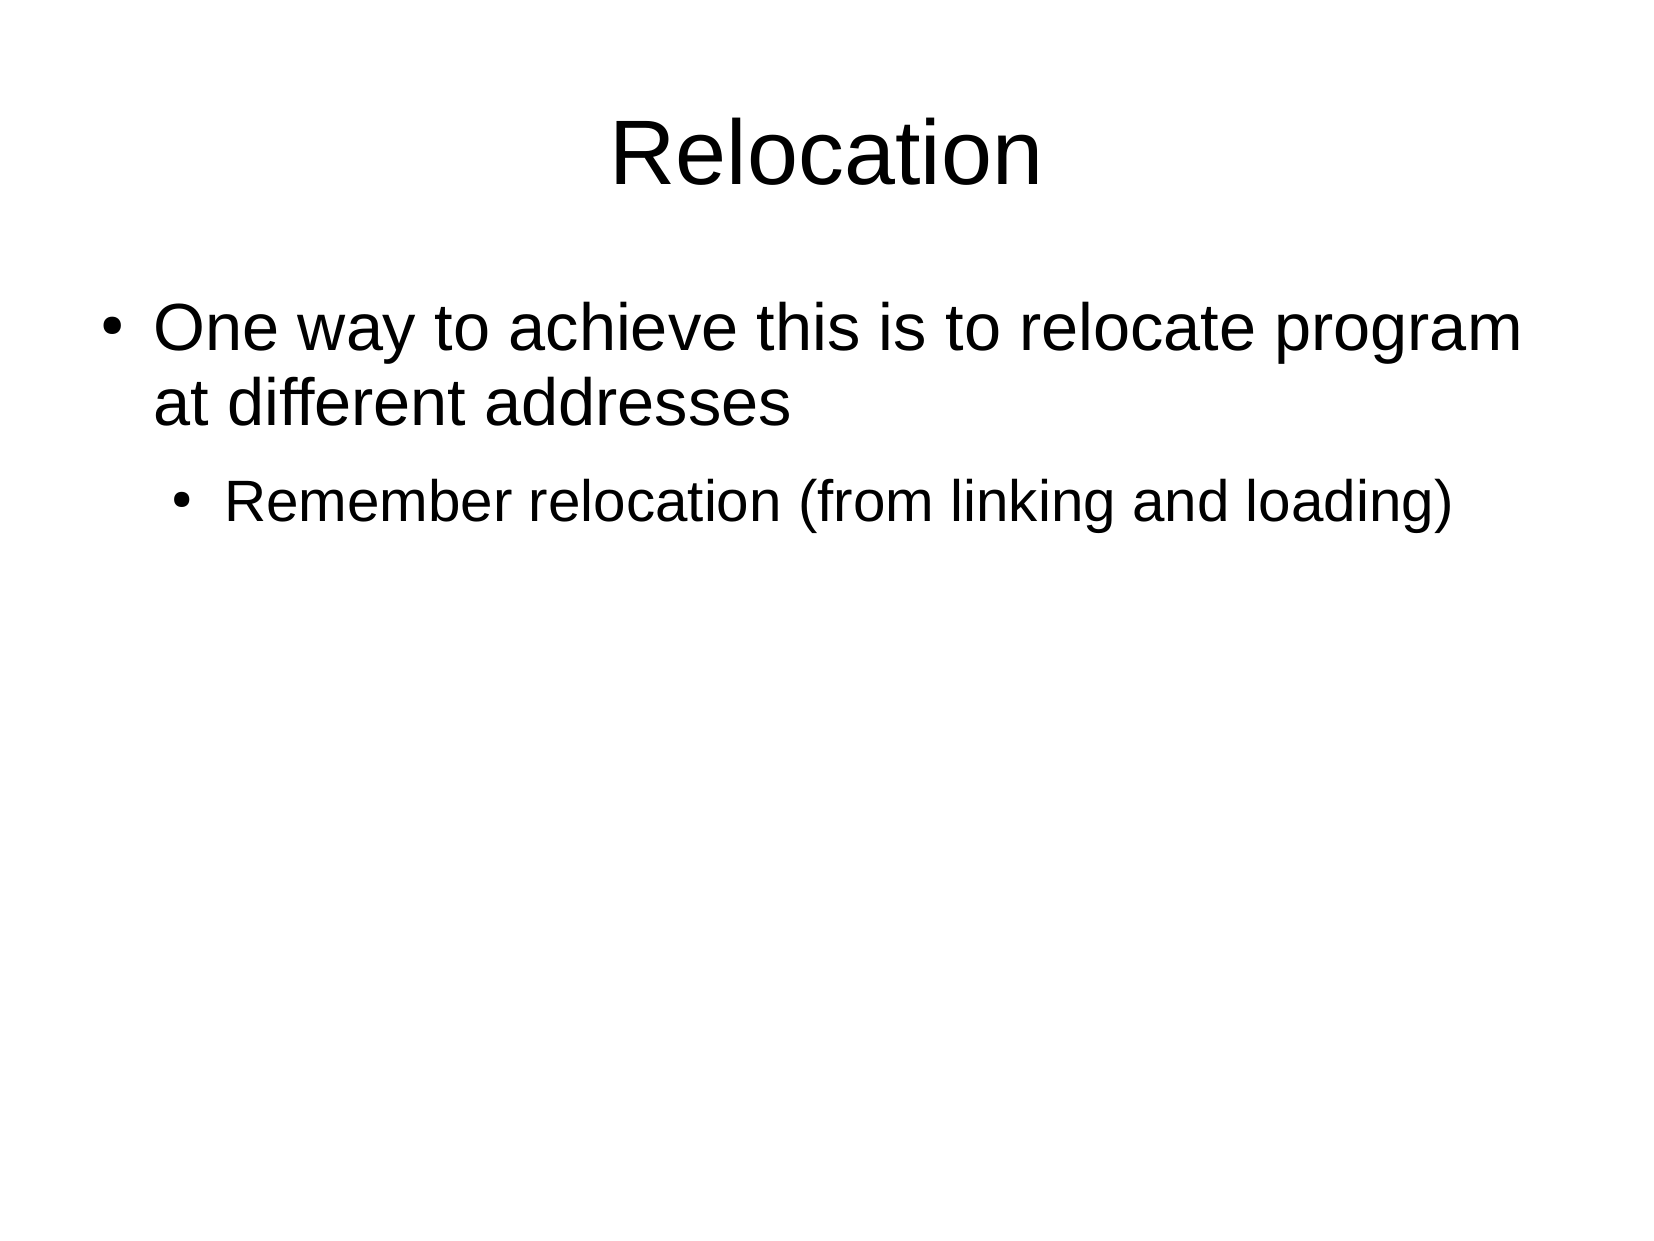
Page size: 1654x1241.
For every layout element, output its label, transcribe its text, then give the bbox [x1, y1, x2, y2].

title Relocation [82, 49, 1571, 257]
list One way to achieve this is to relocate program at different addresses Remember relocation (from linking and loading) [82, 290, 1571, 1010]
